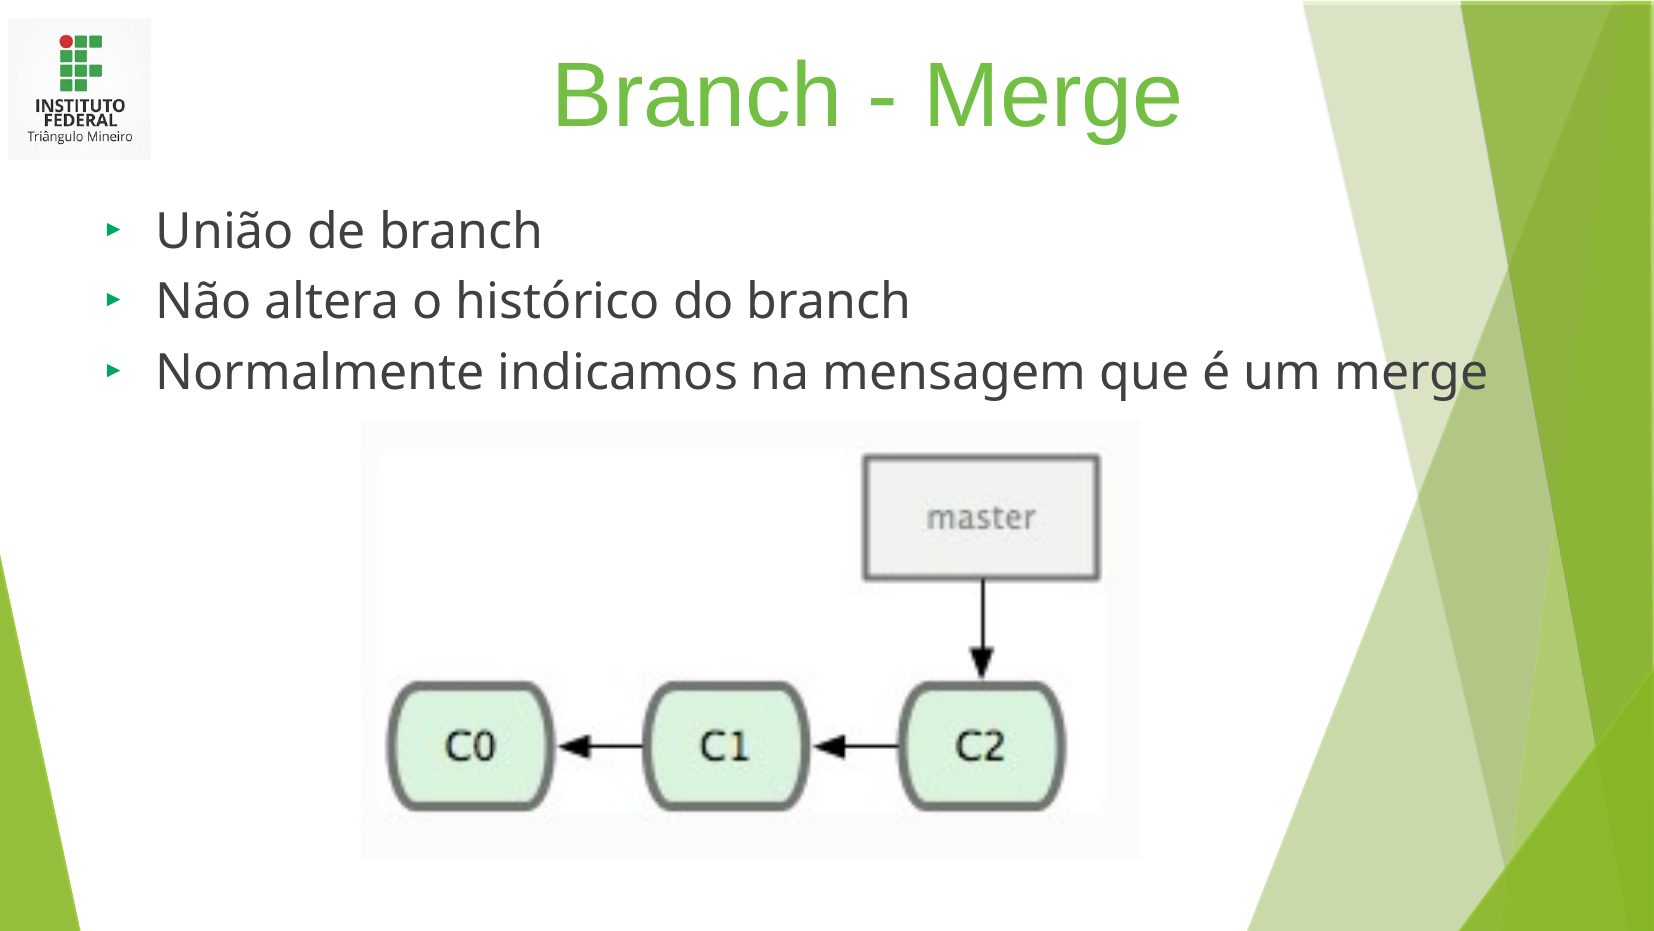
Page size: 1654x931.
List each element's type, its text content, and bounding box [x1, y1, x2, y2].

picture [8, 18, 151, 160]
picture [361, 419, 1141, 860]
title Branch - Merge [165, 31, 1571, 160]
list União de branch Não altera o histórico do branch Normalmente indicamos na mensagem que é um merge [82, 195, 1571, 758]
